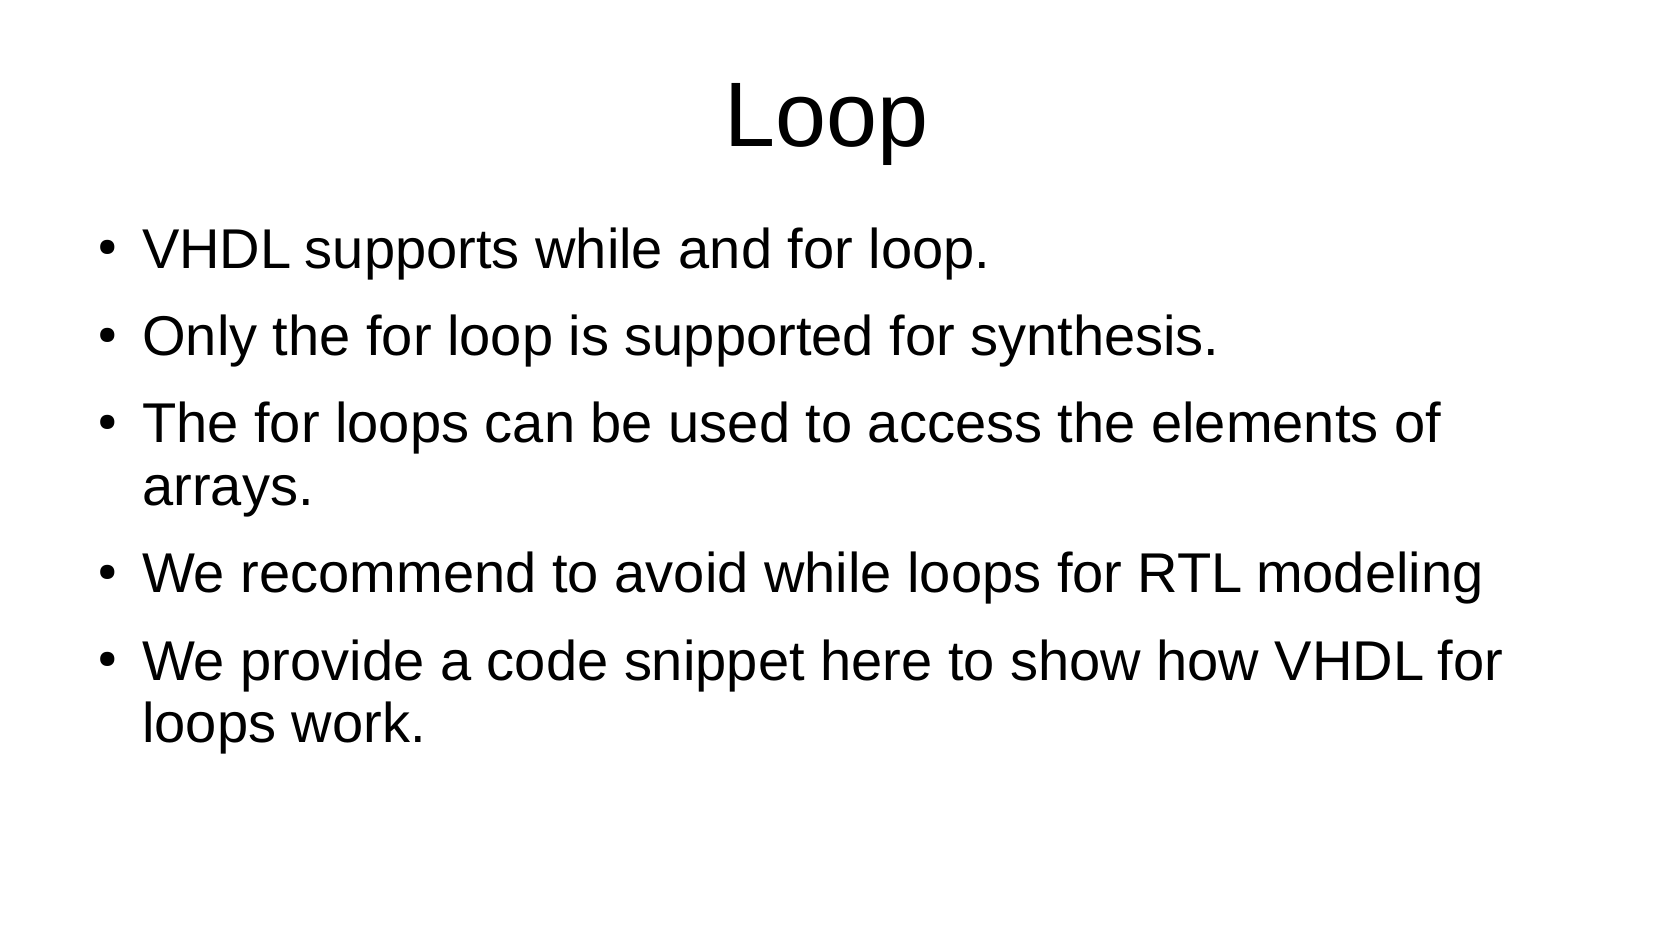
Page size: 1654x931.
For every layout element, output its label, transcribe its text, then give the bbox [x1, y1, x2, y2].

list VHDL supports while and for loop. Only the for loop is supported for synthesis. The for loops can be used to access the elements of arrays. We recommend to avoid while loops for RTL modeling We provide a code snippet here to show how VHDL for loops work. [82, 217, 1571, 758]
title Loop [82, 37, 1571, 193]
